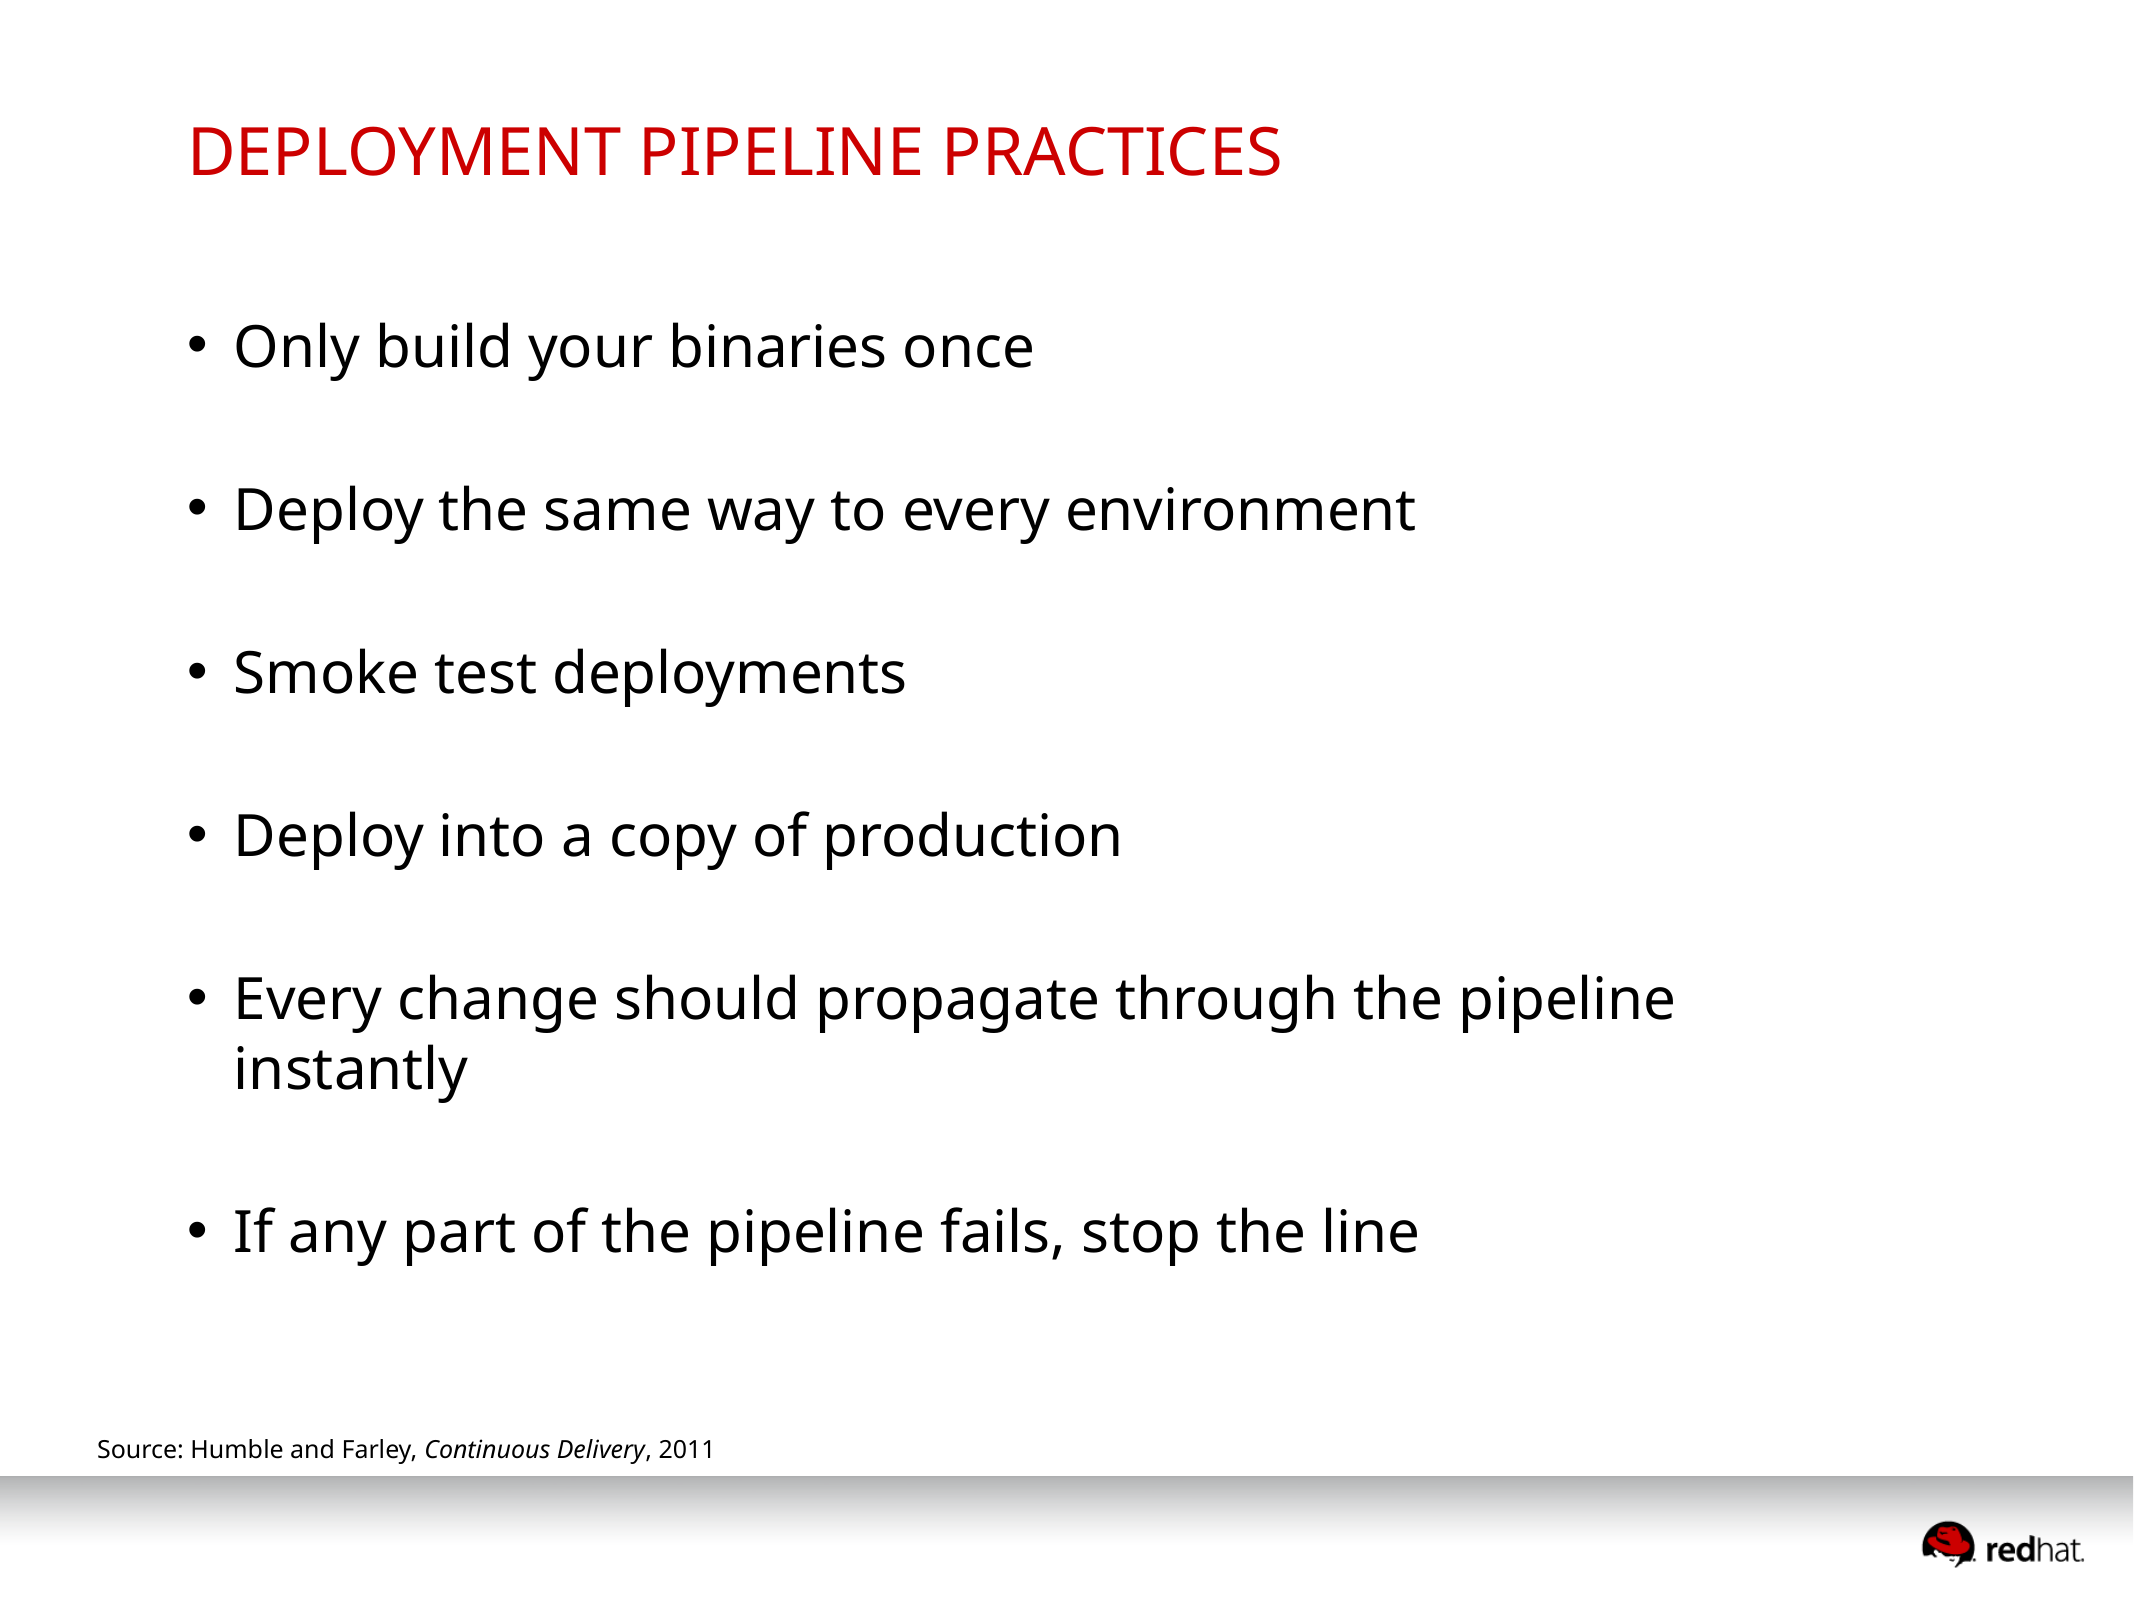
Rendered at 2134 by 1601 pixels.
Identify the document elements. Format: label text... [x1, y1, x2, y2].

text_box Only build your binaries once Deploy the same way to every environment Smoke test deployments Deploy into a copy of production Every change should propagate through the pipeline instantly If any part of the pipeline fails, stop the line [187, 308, 1726, 1426]
title Deployment Pipeline Practices [187, 108, 2046, 256]
text_box Source: Humble and Farley, Continuous Delivery, 2011 [97, 1426, 716, 1472]
picture [0, 1476, 2134, 1601]
